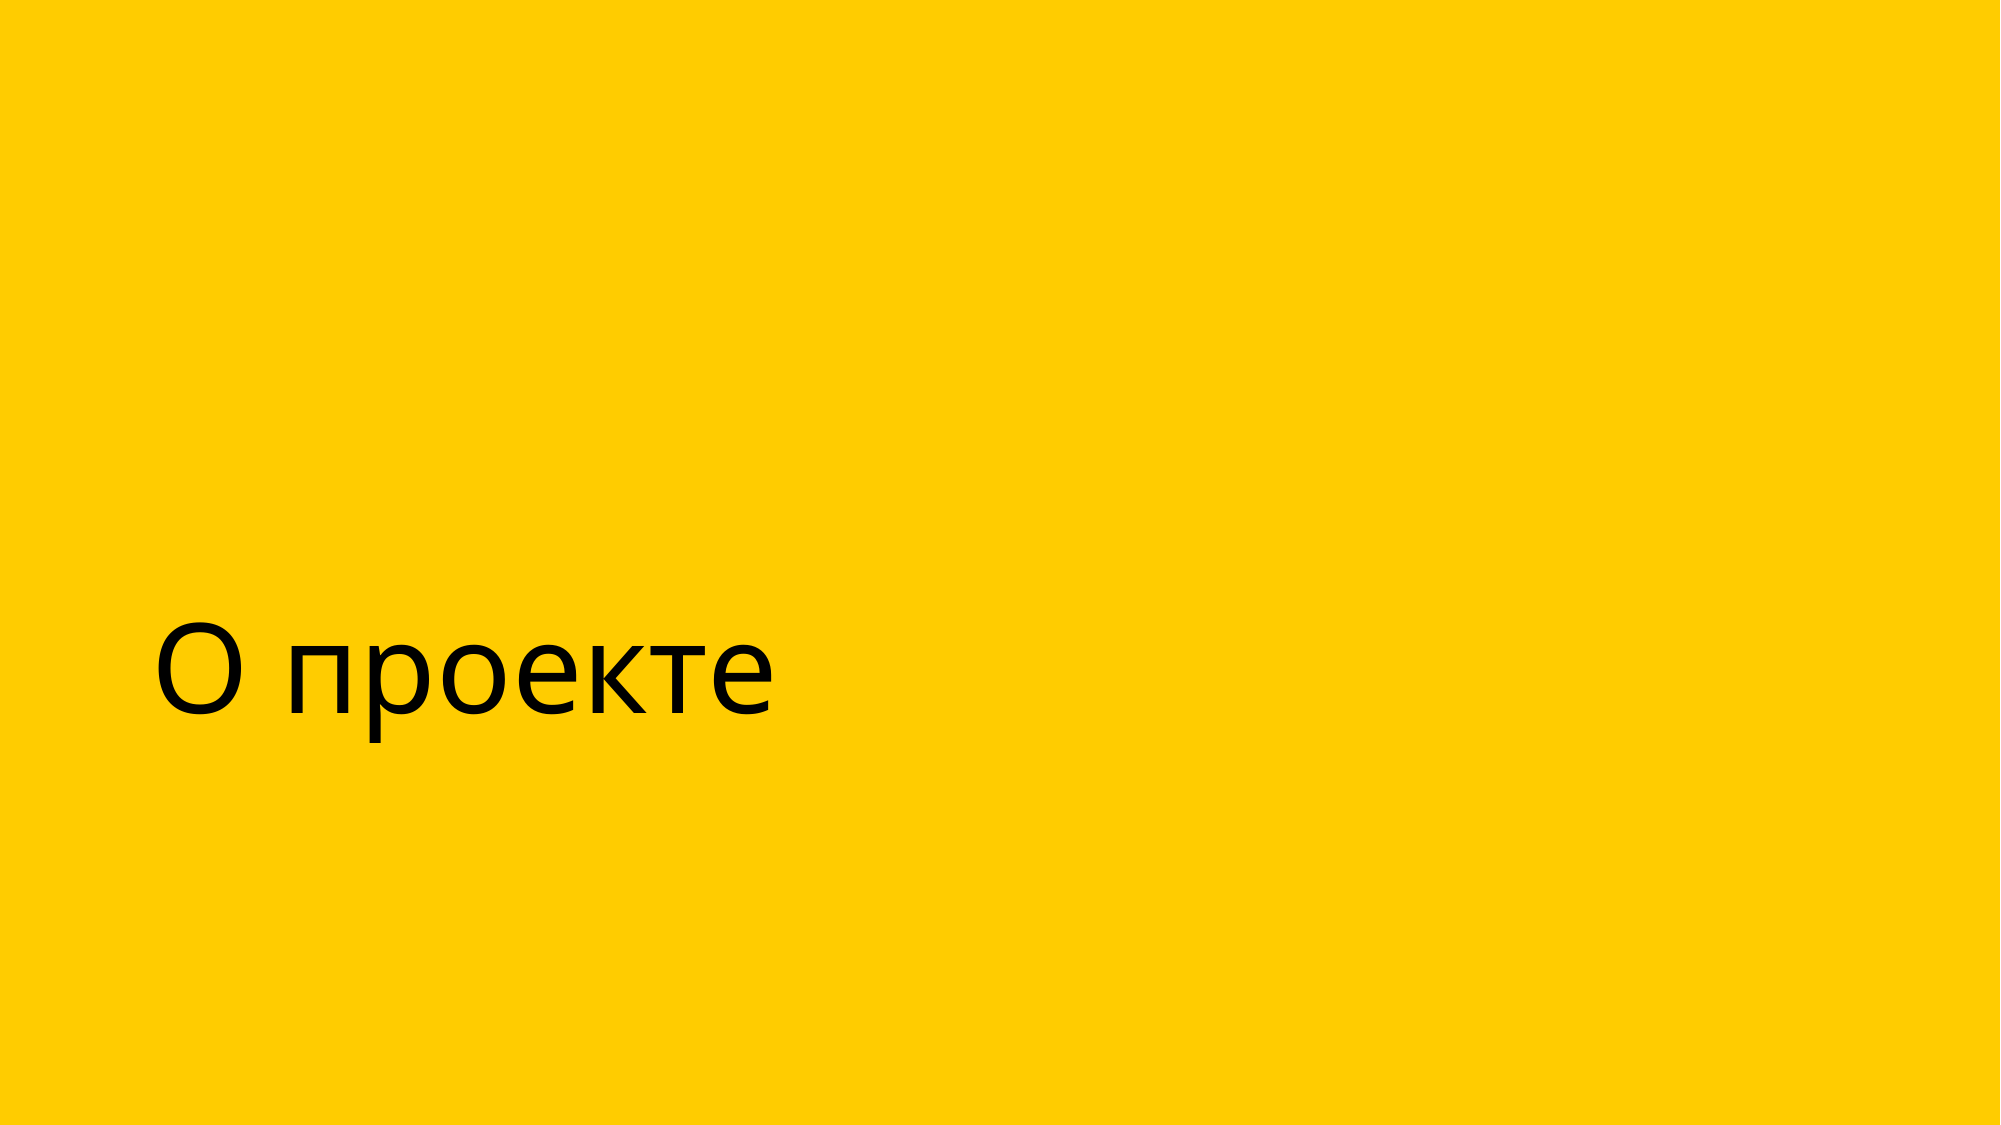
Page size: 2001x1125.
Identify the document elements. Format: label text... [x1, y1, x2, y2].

title О проекте [136, 280, 1862, 749]
